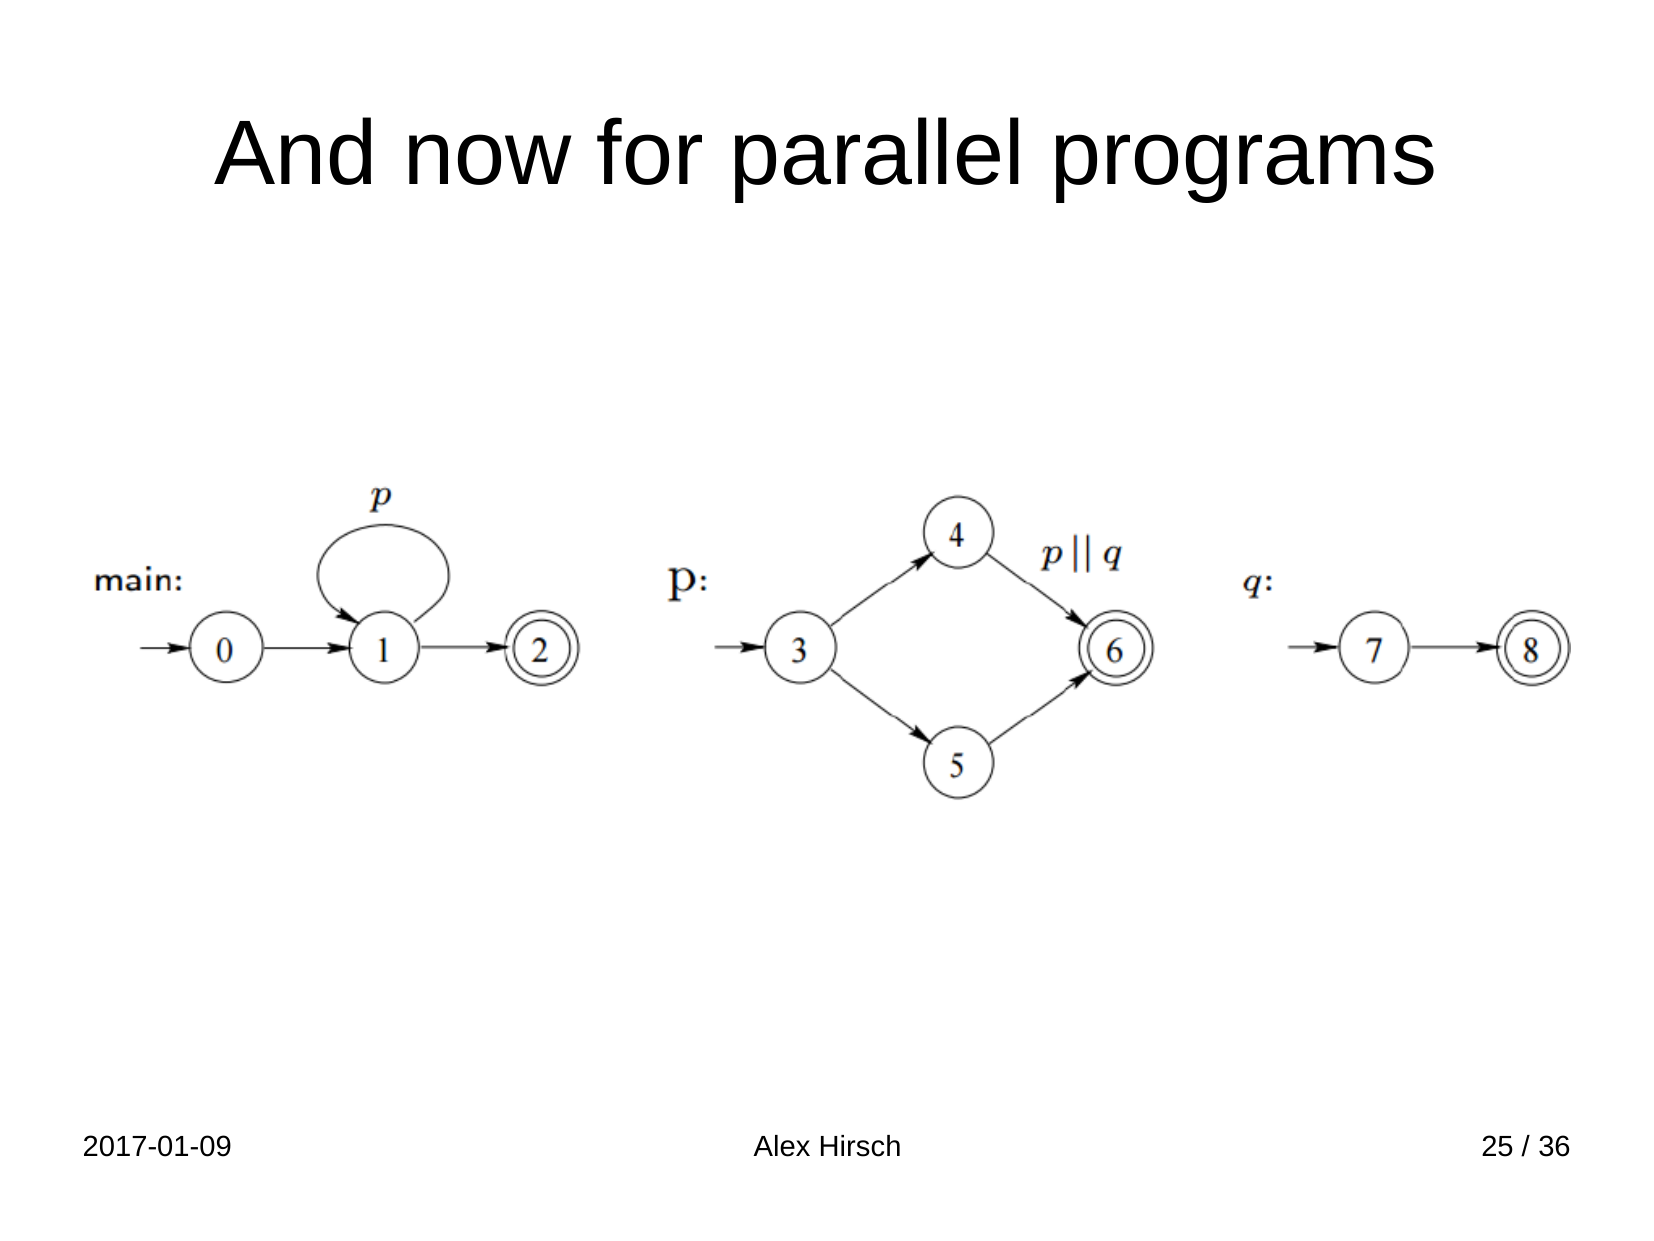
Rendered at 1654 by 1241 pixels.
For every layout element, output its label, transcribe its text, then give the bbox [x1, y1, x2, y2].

picture [82, 474, 1571, 826]
title And now for parallel programs [82, 49, 1571, 257]
